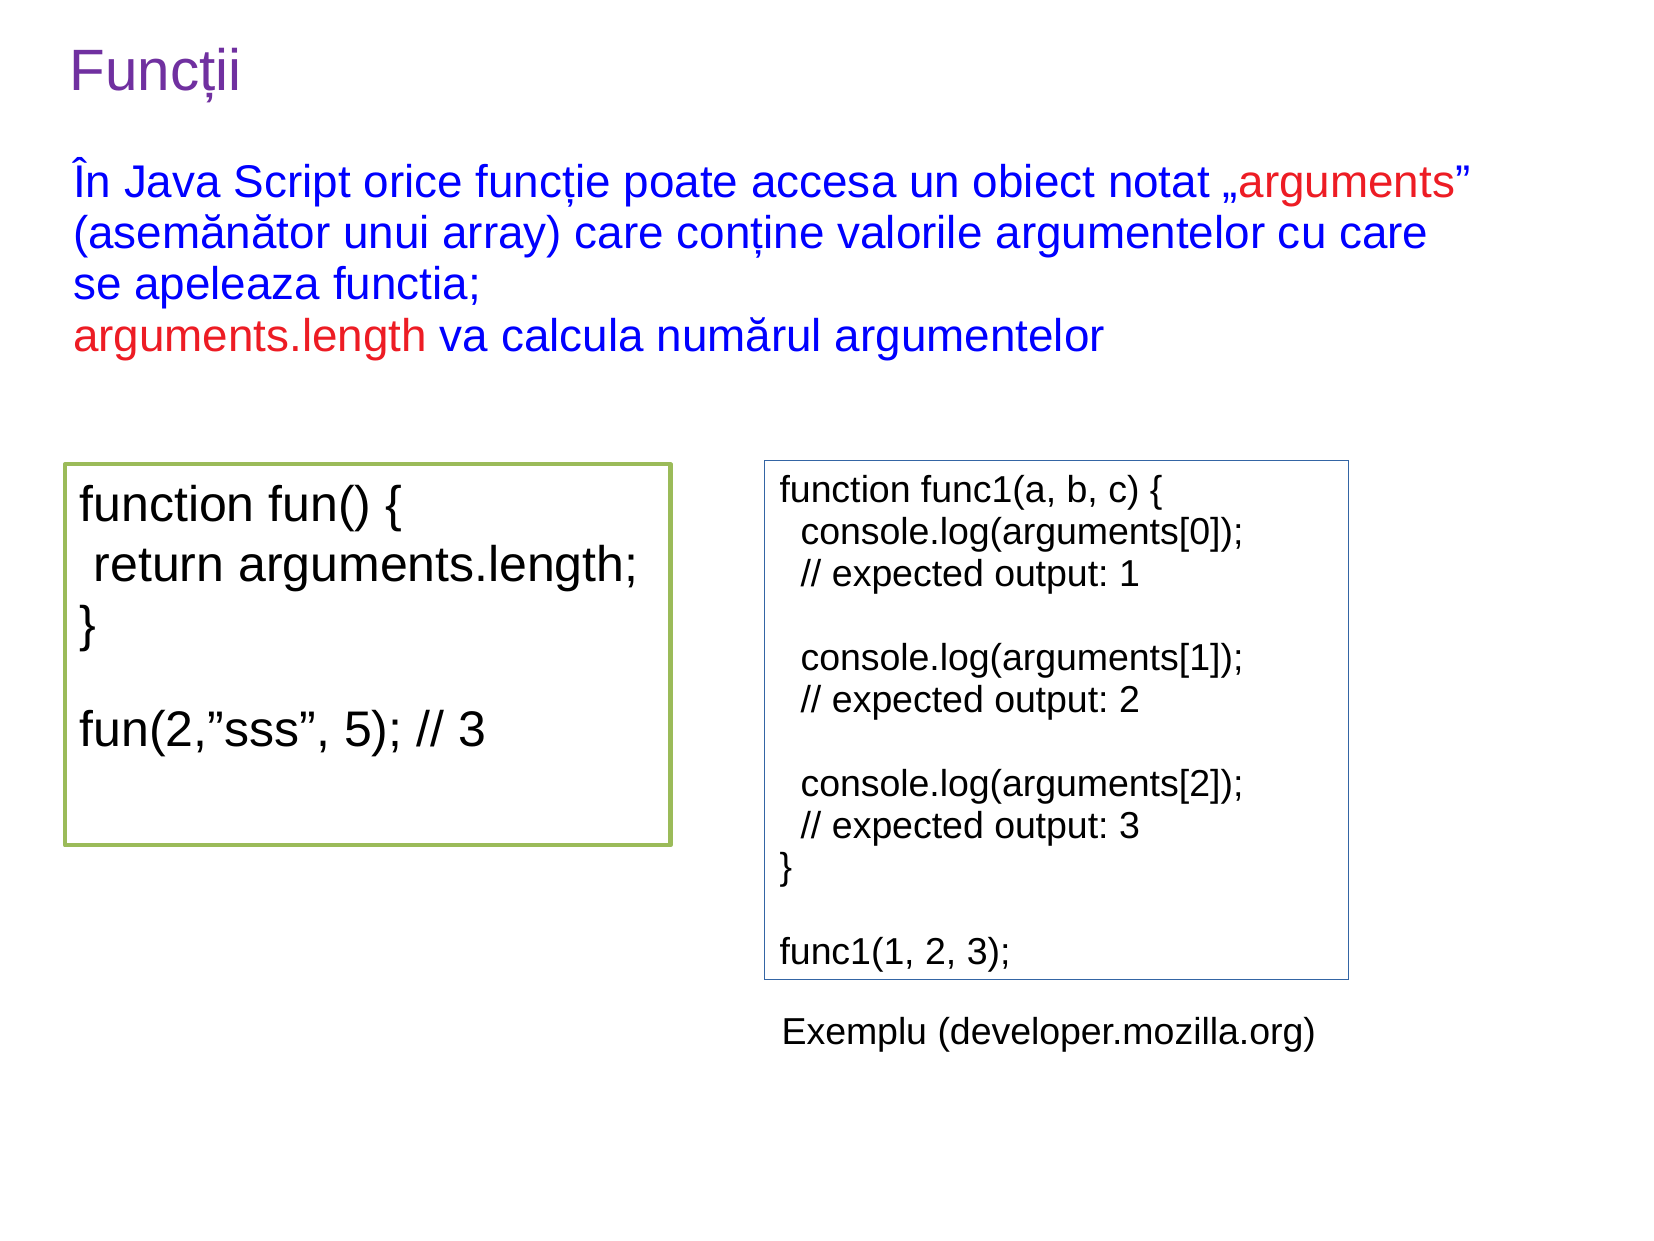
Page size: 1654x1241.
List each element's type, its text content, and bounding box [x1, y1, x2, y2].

text_box Funcții [55, 29, 309, 110]
text_box function func1(a, b, c) { console.log(arguments[0]); // expected output: 1 console.log(arguments[1]); // expected output: 2 console.log(arguments[2]); // expected output: 3 } func1(1, 2, 3); [764, 460, 1349, 980]
text_box function fun() { return arguments.length; } fun(2,”sss”, 5); // 3 [65, 464, 671, 846]
text_box În Java Script orice funcție poate accesa un obiect notat „arguments” (asemănător unui array) care conține valorile argumentelor cu care se apeleaza functia; arguments.length va calcula numărul argumentelor [58, 148, 1585, 369]
text_box Exemplu (developer.mozilla.org) [766, 1002, 1331, 1060]
